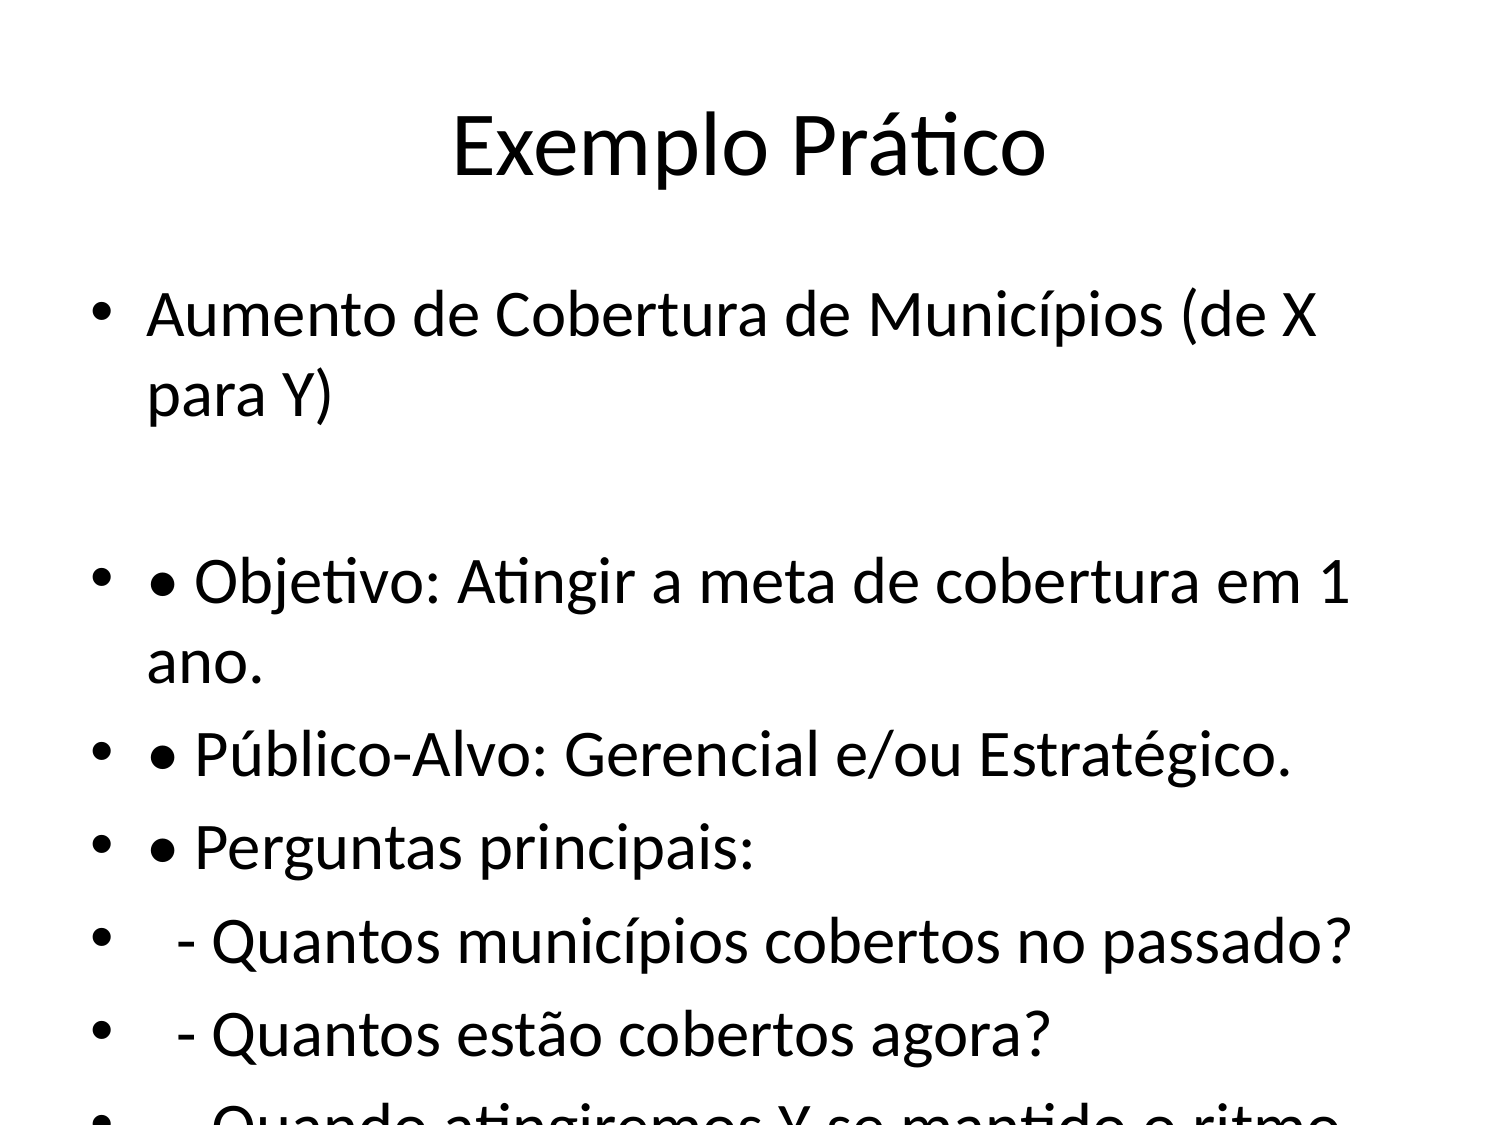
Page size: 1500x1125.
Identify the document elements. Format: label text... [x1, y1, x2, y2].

list Aumento de Cobertura de Municípios (de X para Y) • Objetivo: Atingir a meta de cobertura em 1 ano. • Público-Alvo: Gerencial e/ou Estratégico. • Perguntas principais: - Quantos municípios cobertos no passado? - Quantos estão cobertos agora? - Quando atingiremos Y se mantido o ritmo atual? - Precisamos de estratégias extras? [75, 262, 1425, 1005]
title Exemplo Prático [75, 45, 1425, 233]
